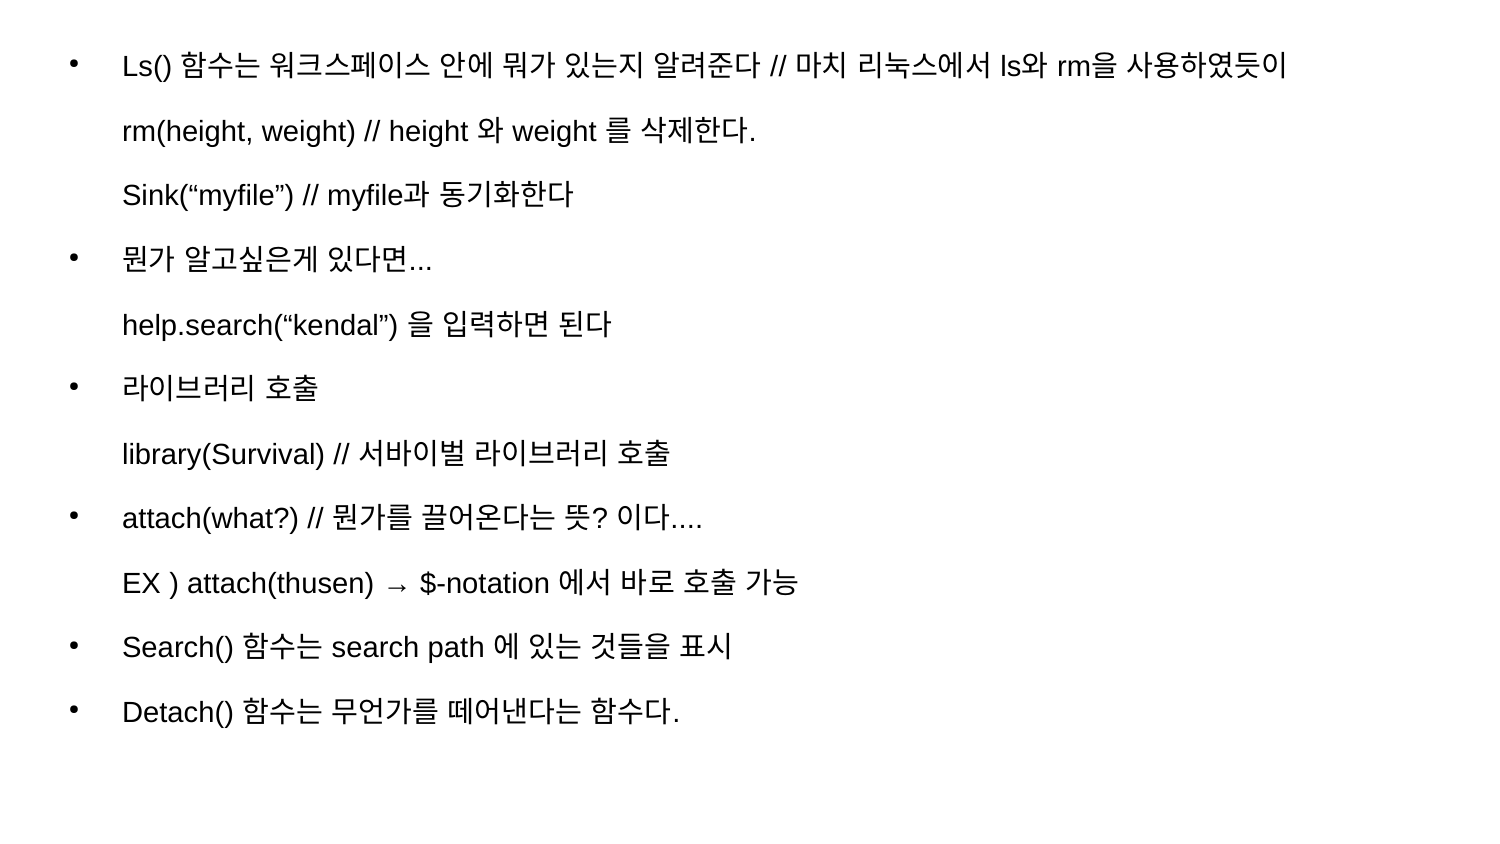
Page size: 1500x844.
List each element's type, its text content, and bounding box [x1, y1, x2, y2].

list Ls() 함수는 워크스페이스 안에 뭐가 있는지 알려준다 // 마치 리눅스에서 ls와 rm을 사용하였듯이 rm(height, weight) // height 와 weight 를 삭제한다. Sink(“myfile”) // myfile과 동기화한다 뭔가 알고싶은게 있다면... help.search(“kendal”) 을 입력하면 된다 라이브러리 호출 library(Survival) // 서바이벌 라이브러리 호출 attach(what?) // 뭔가를 끌어온다는 뜻? 이다.... EX ) attach(thusen) → $-notation 에서 바로 호출 가능 Search() 함수는 search path 에 있는 것들을 표시 Detach() 함수는 무언가를 떼어낸다는 함수다. [51, 47, 1449, 750]
